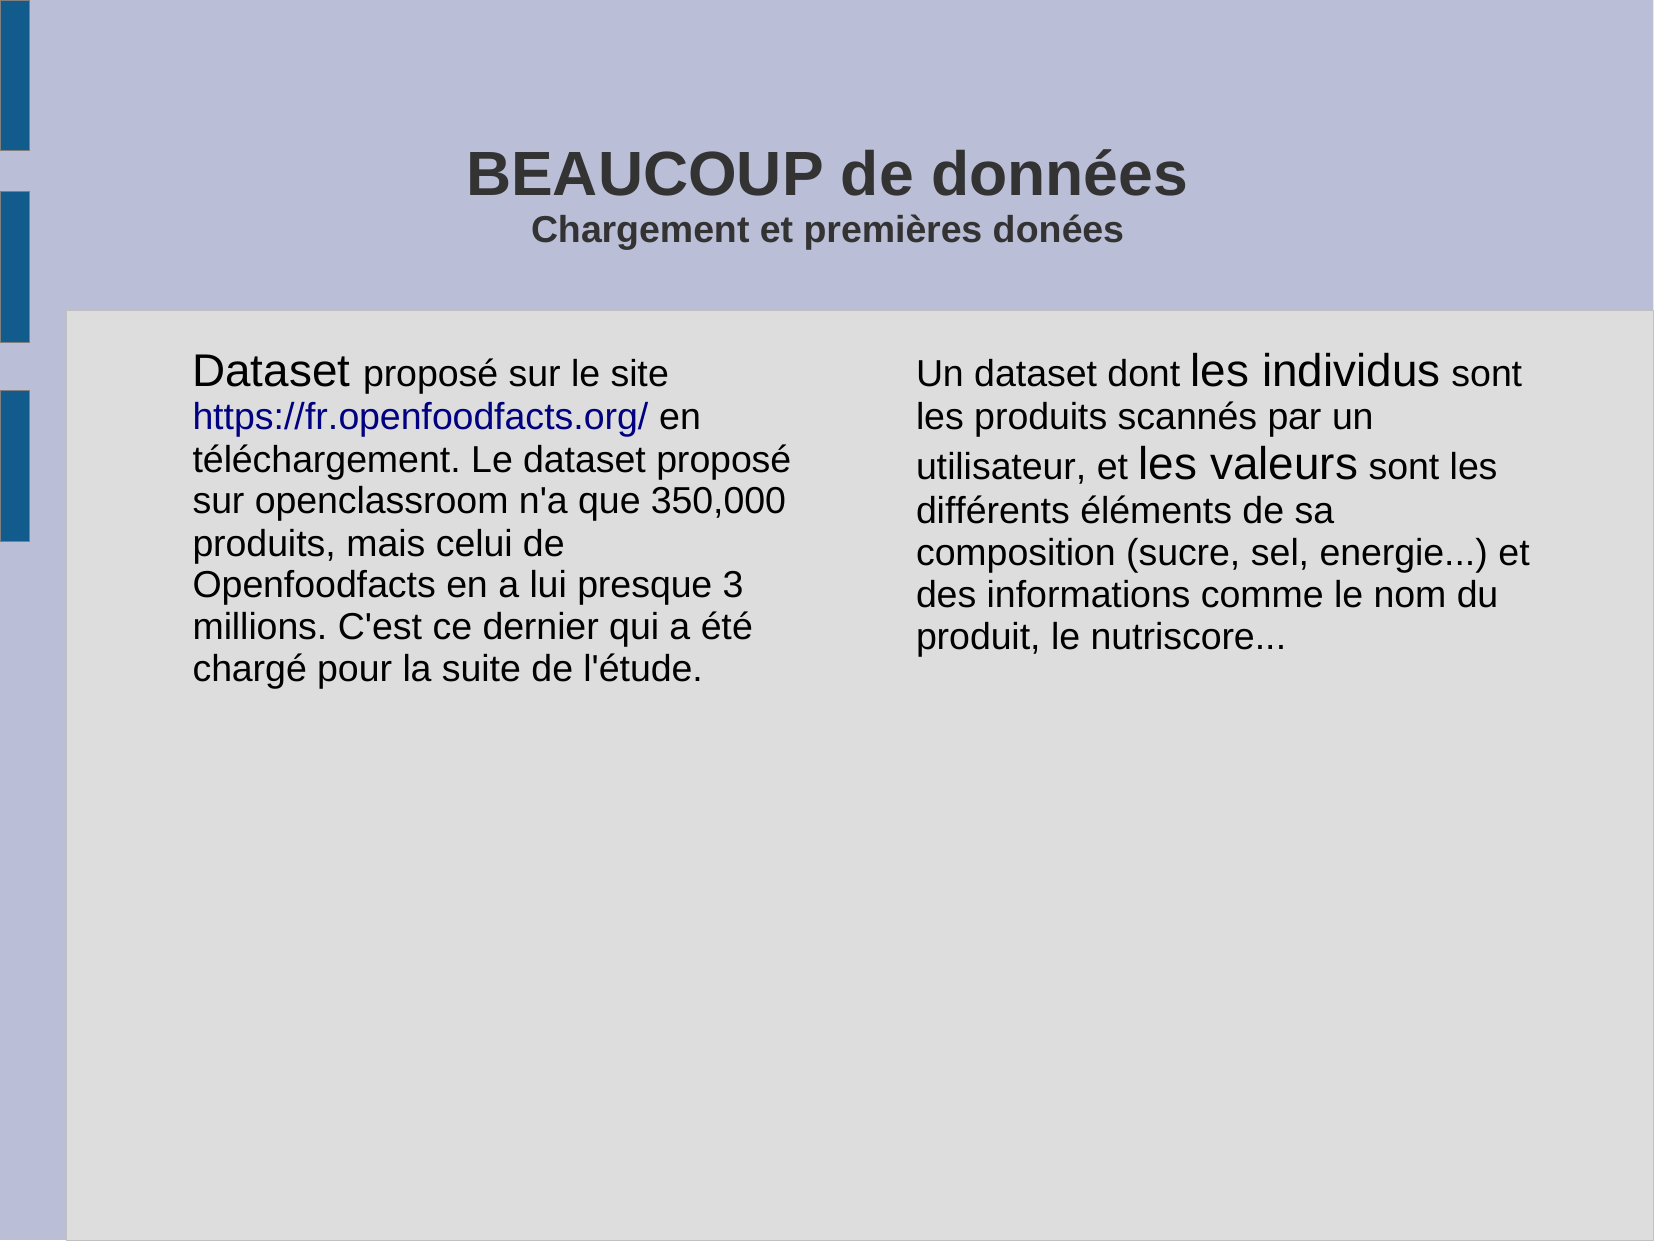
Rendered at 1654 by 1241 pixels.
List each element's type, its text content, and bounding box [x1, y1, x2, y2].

list Dataset proposé sur le site https://fr.openfoodfacts.org/ en téléchargement. Le dataset proposé sur openclassroom n'a que 350,000 produits, mais celui de Openfoodfacts en a lui presque 3 millions. C'est ce dernier qui a été chargé pour la suite de l'étude. [121, 344, 811, 1127]
list Un dataset dont les individus sont les produits scannés par un utilisateur, et les valeurs sont les différents éléments de sa composition (sucre, sel, energie...) et des informations comme le nom du produit, le nutriscore... [845, 344, 1535, 1127]
title BEAUCOUP de données Chargement et premières donées [121, 91, 1534, 299]
